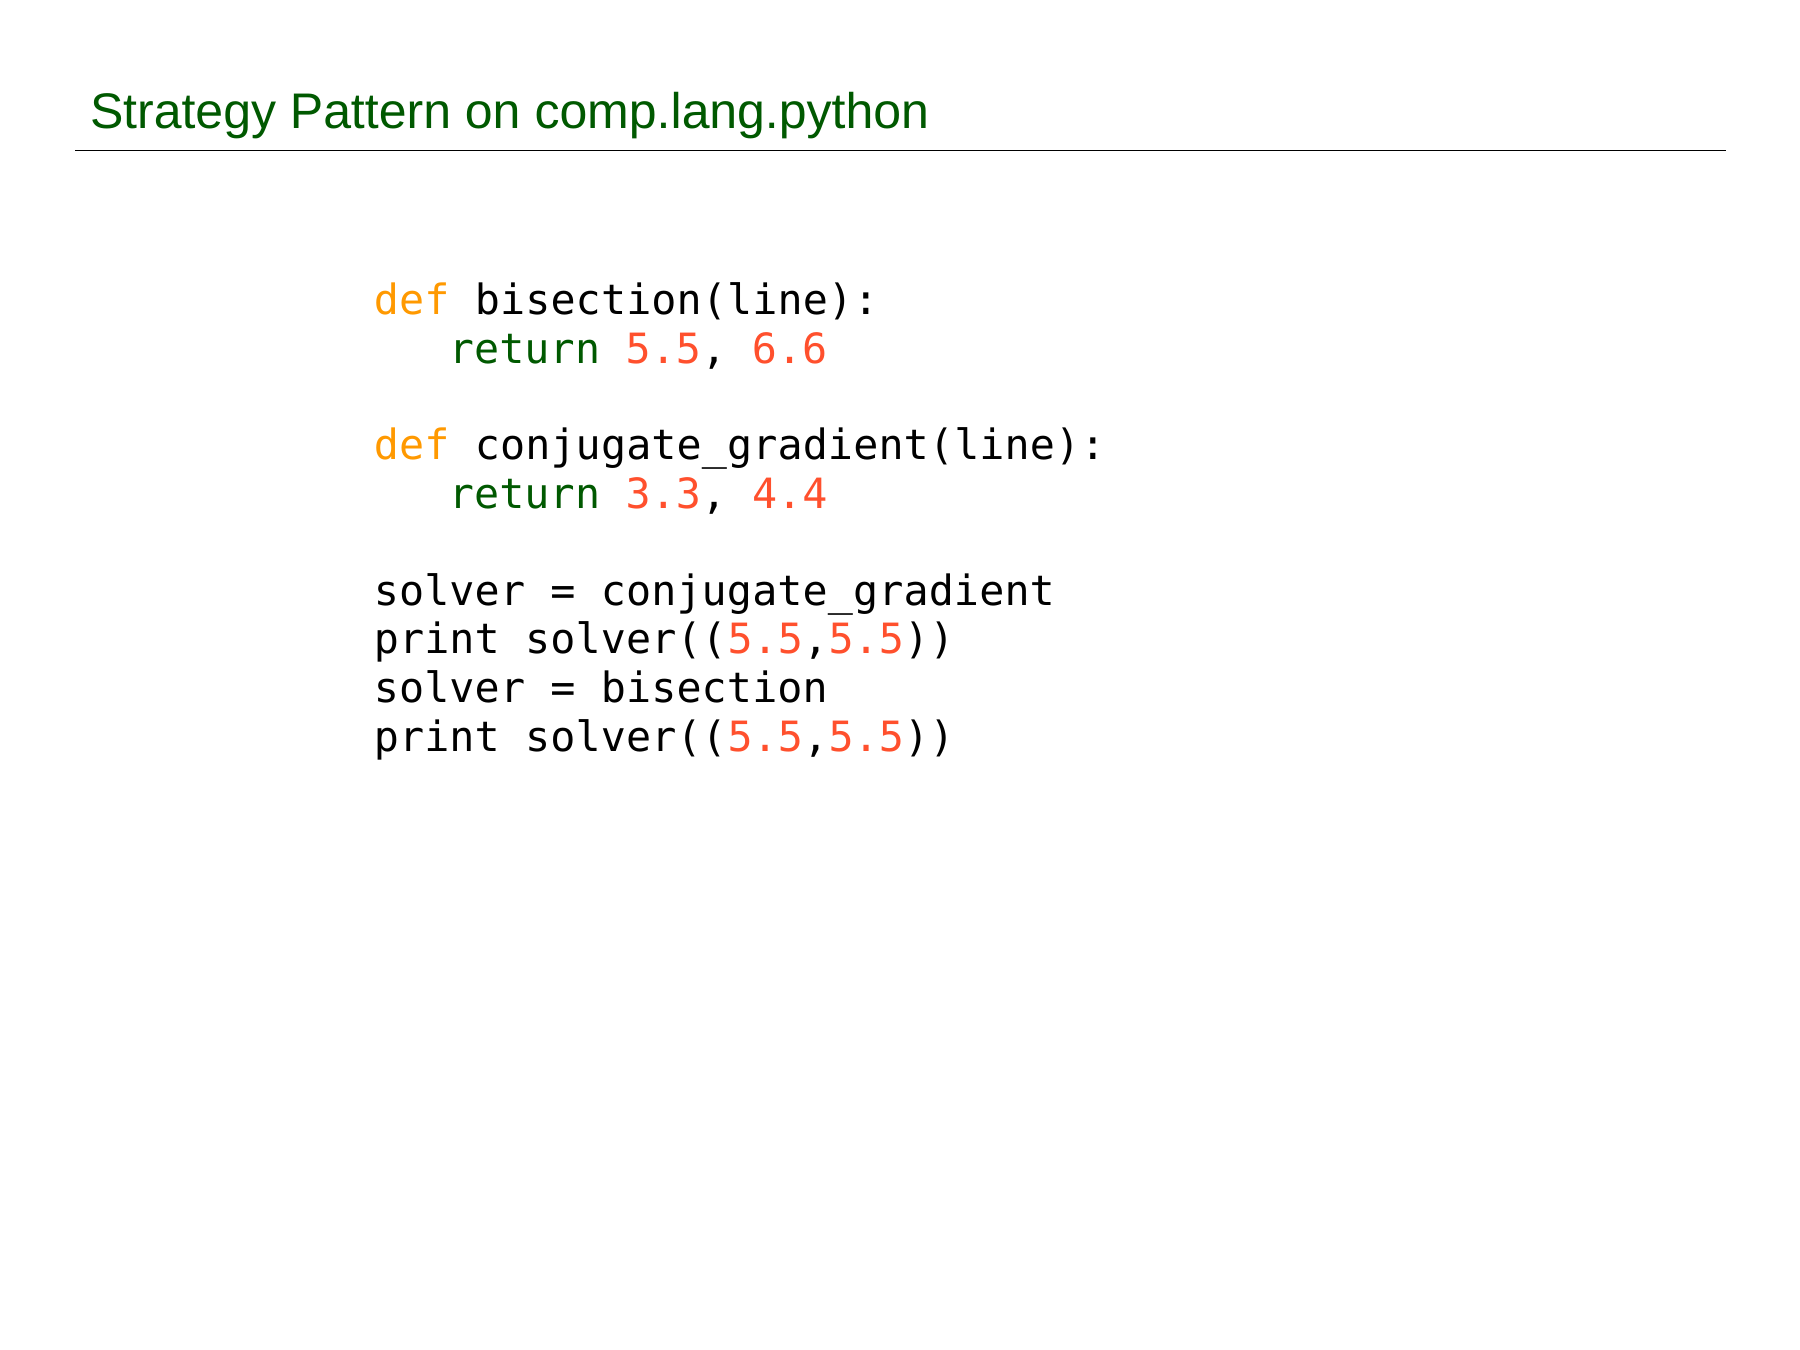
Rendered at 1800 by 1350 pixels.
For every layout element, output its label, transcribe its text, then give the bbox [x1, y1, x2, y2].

title Strategy Pattern on comp.lang.python [90, 38, 1710, 147]
text_box def bisection(line): return 5.5, 6.6 def conjugate_gradient(line): return 3.3, 4.4 solver = conjugate_gradient print solver((5.5,5.5)) solver = bisection print solver((5.5,5.5)) [359, 268, 1800, 1080]
